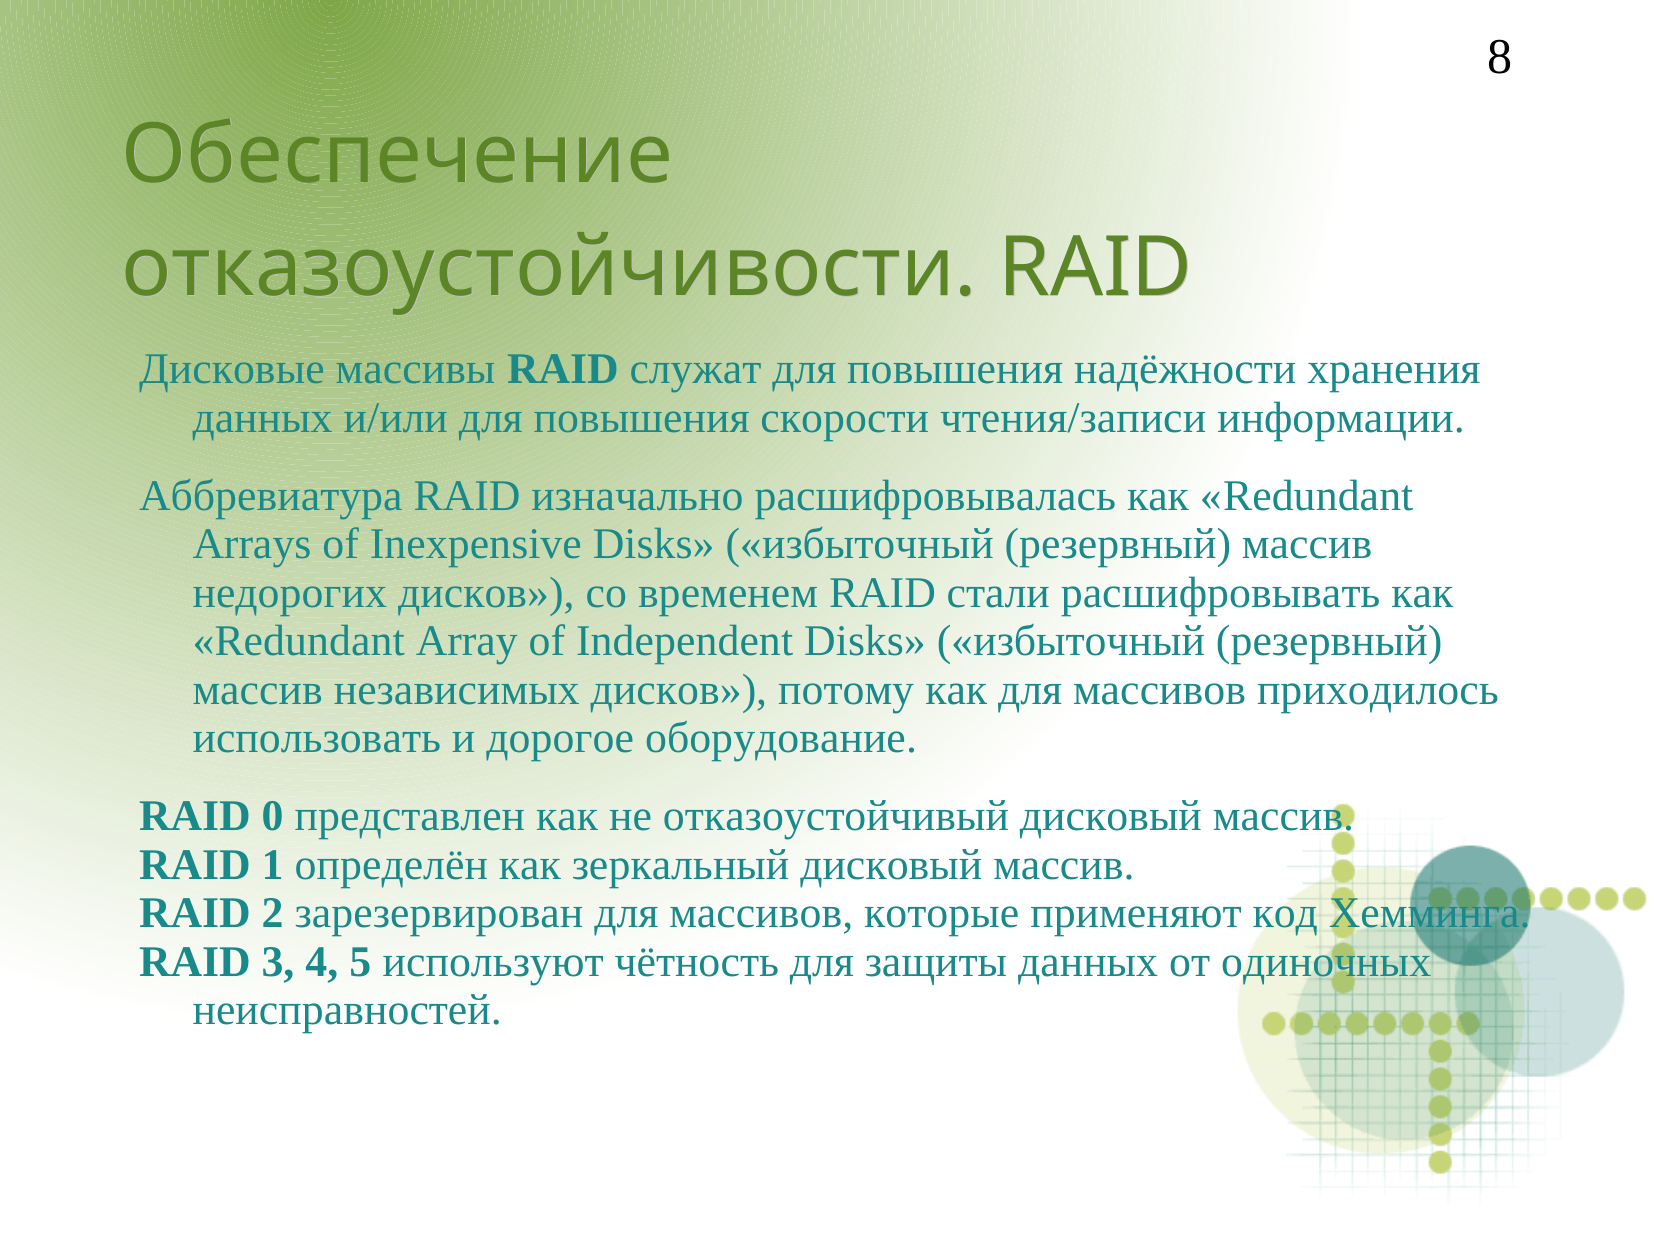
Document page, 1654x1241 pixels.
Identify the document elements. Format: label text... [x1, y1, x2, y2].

list Дисковые массивы RAID служат для повышения надёжности хранения данных и/или для повышения скорости чтения/записи информации. Аббревиатура RAID изначально расшифровывалась как «Redundant Arrays of Inexpensive Disks» («избыточный (резервный) массив недорогих дисков»), со временем RAID стали расшифровывать как «Redundant Array of Independent Disks» («избыточный (резервный) массив независимых дисков»), потому как для массивов приходилось использовать и дорогое оборудование. RAID 0 представлен как не отказоустойчивый дисковый массив. RAID 1 определён как зеркальный дисковый массив. RAID 2 зарезервирован для массивов, которые применяют код Хемминга. RAID 3, 4, 5 используют чётность для защиты данных от одиночных неисправностей. [121, 344, 1534, 1127]
text_box <номер> [1498, 29, 1654, 89]
title Обеспечение отказоустойчивости. RAID [121, 102, 1534, 311]
picture [1224, 792, 1654, 1211]
